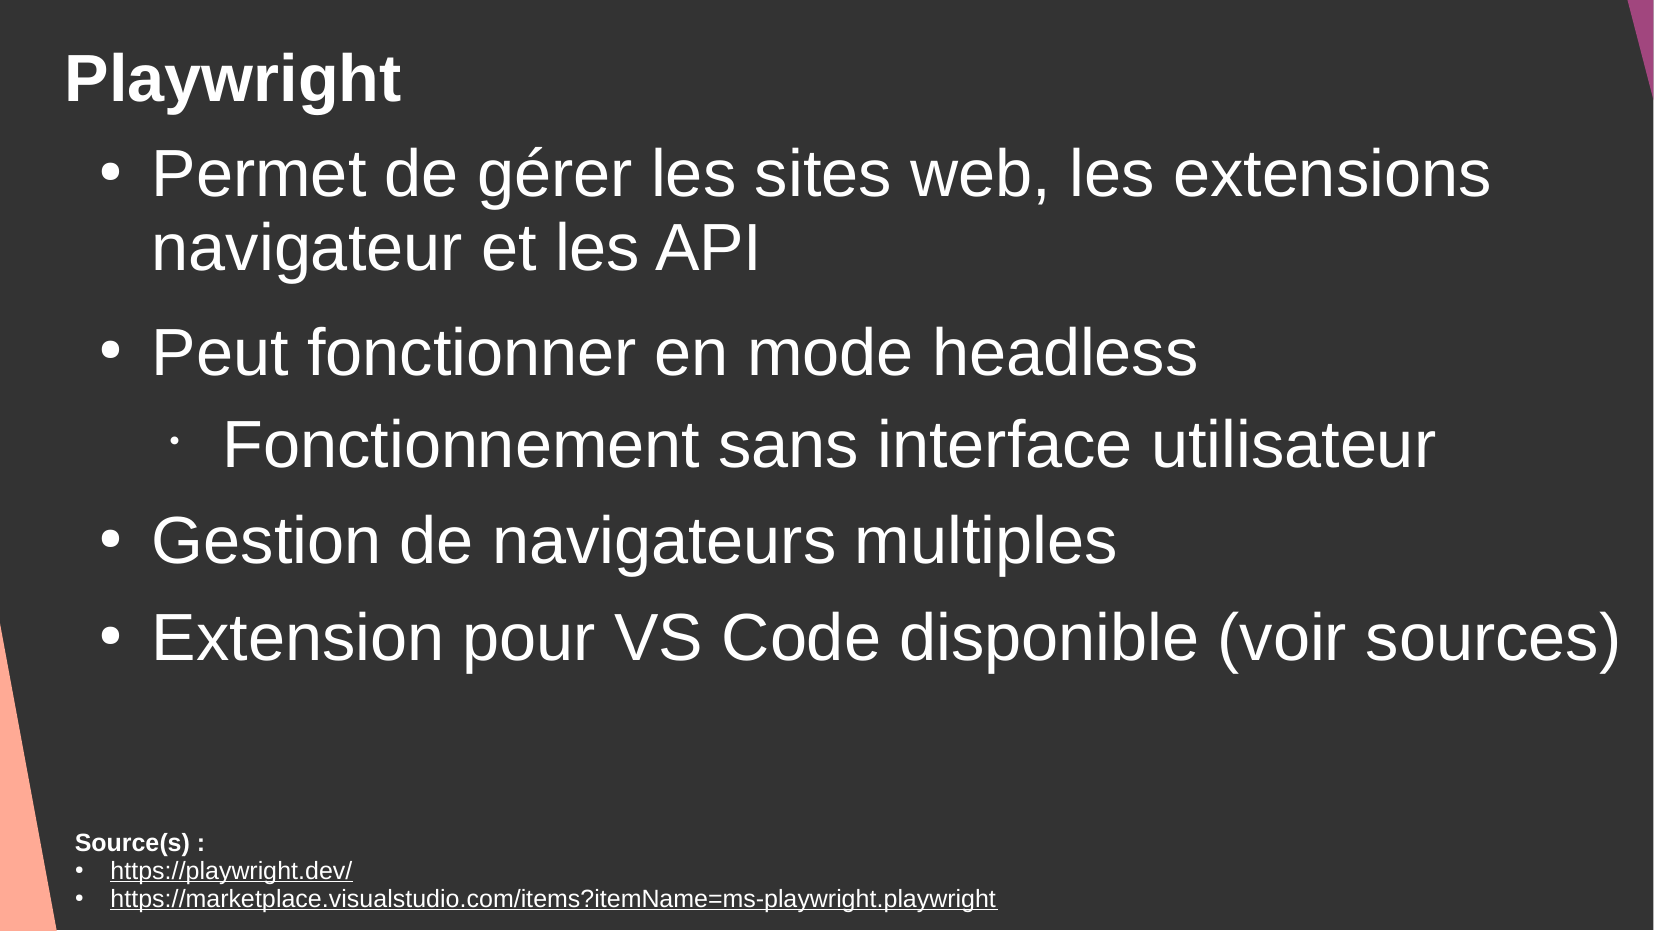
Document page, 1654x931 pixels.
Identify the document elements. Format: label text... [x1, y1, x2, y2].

text_box Source(s) : https://playwright.dev/ https://marketplace.visualstudio.com/items?itemName=ms-playwright.playwright [60, 821, 1546, 921]
list Permet de gérer les sites web, les extensions navigateur et les API Peut fonctionner en mode headless Fonctionnement sans interface utilisateur Gestion de navigateurs multiples Extension pour VS Code disponible (voir sources) [80, 135, 1654, 804]
text_box [1627, 0, 1654, 103]
text_box [0, 623, 57, 931]
title Playwright [64, 40, 1635, 116]
